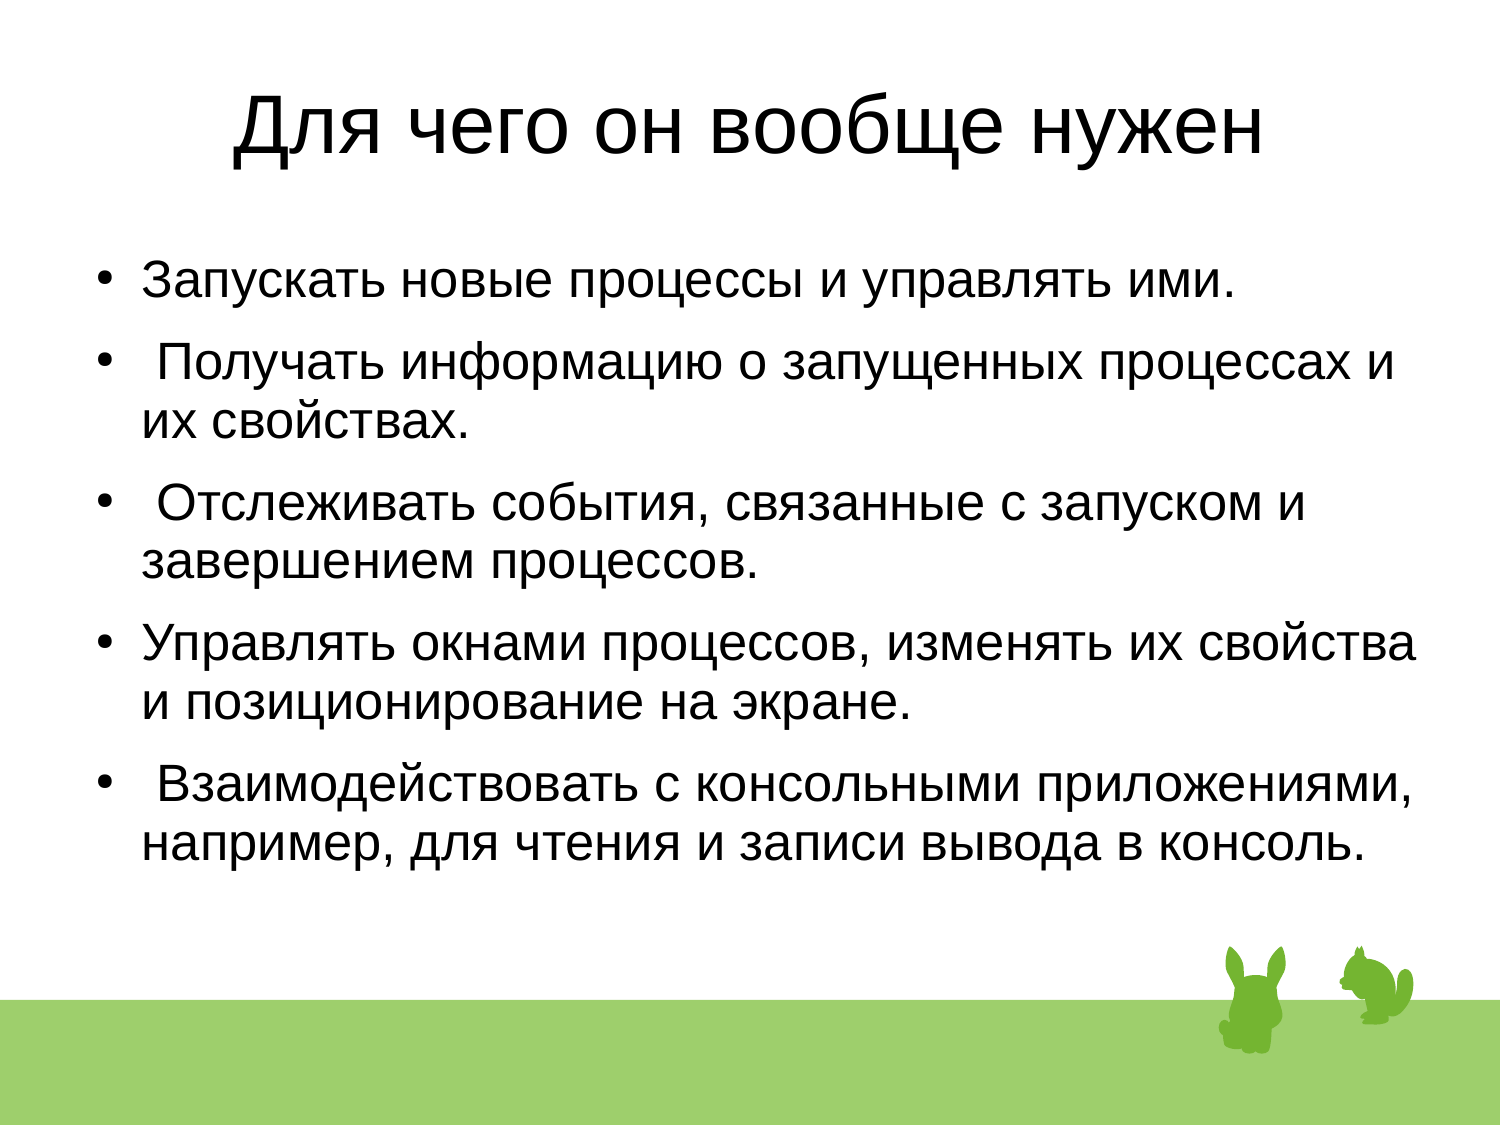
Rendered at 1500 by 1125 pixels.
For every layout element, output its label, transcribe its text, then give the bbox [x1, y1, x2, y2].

title Для чего он вообще нужен [80, 35, 1420, 215]
list Запускать новые процессы и управлять ими. Получать информацию о запущенных процессах и их свойствах. Отслеживать события, связанные с запуском и завершением процессов. Управлять окнами процессов, изменять их свойства и позиционирование на экране. Взаимодействовать с консольными приложениями, например, для чтения и записи вывода в консоль. [80, 249, 1420, 893]
